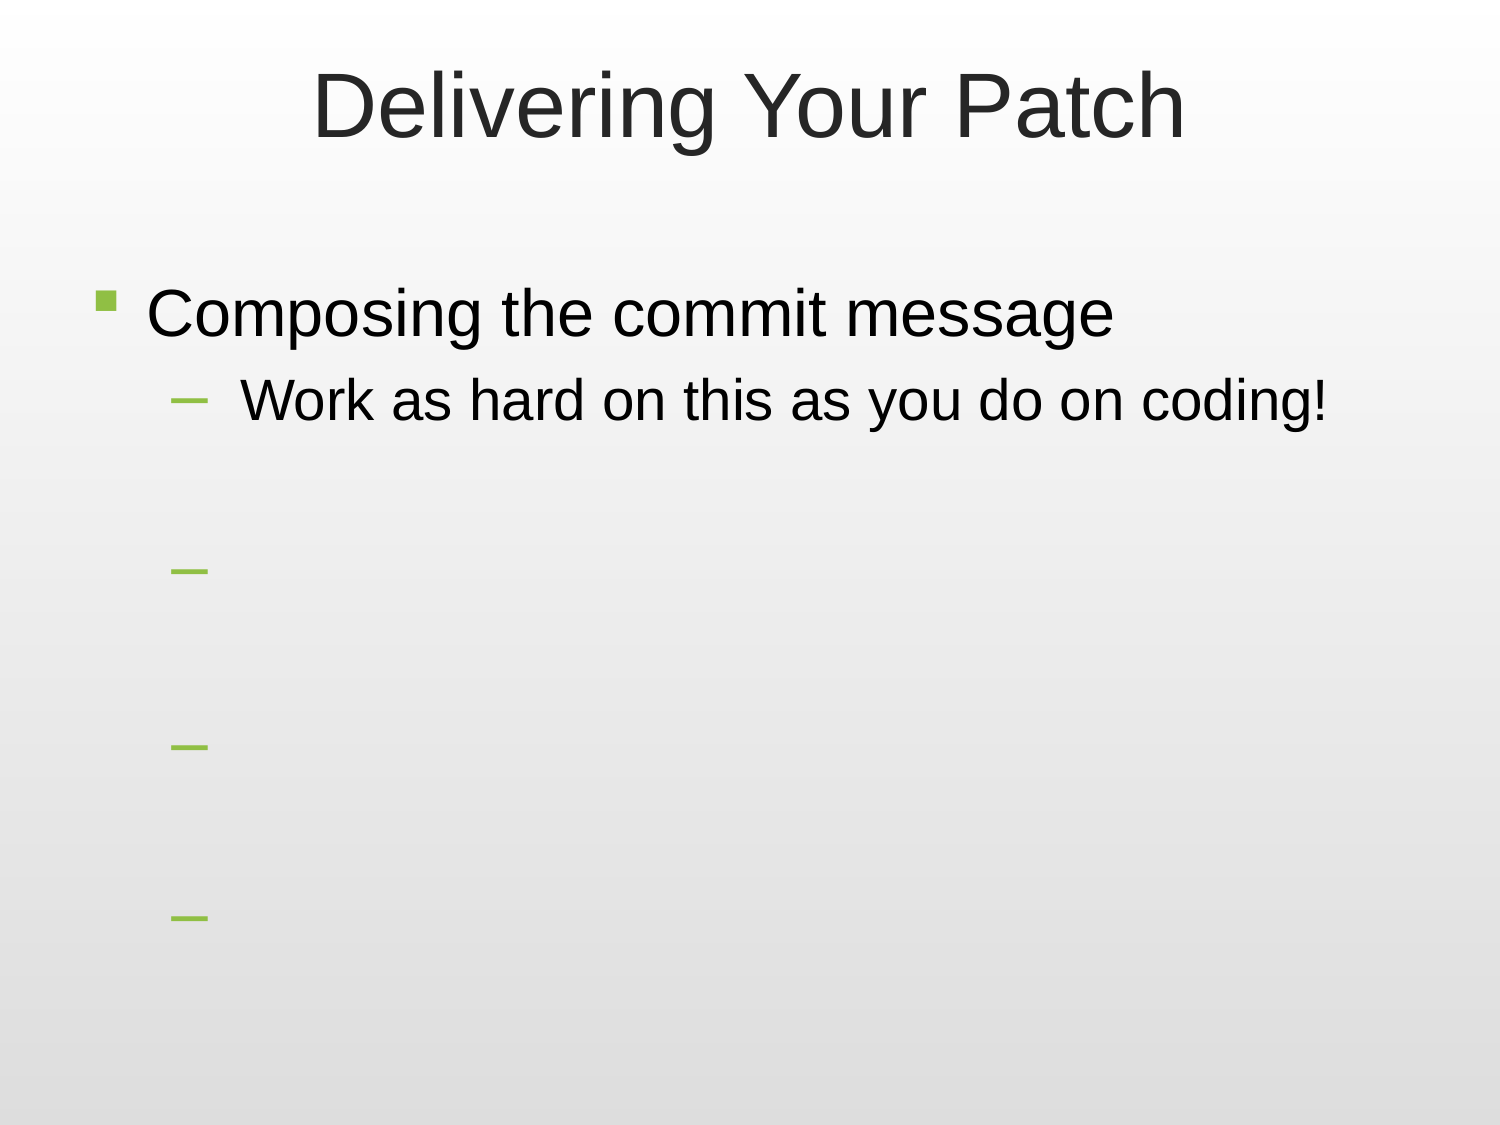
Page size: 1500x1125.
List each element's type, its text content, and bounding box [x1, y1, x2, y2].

title Delivering Your Patch [75, 19, 1425, 191]
list Composing the commit message Work as hard on this as you do on coding! [75, 262, 1425, 1005]
